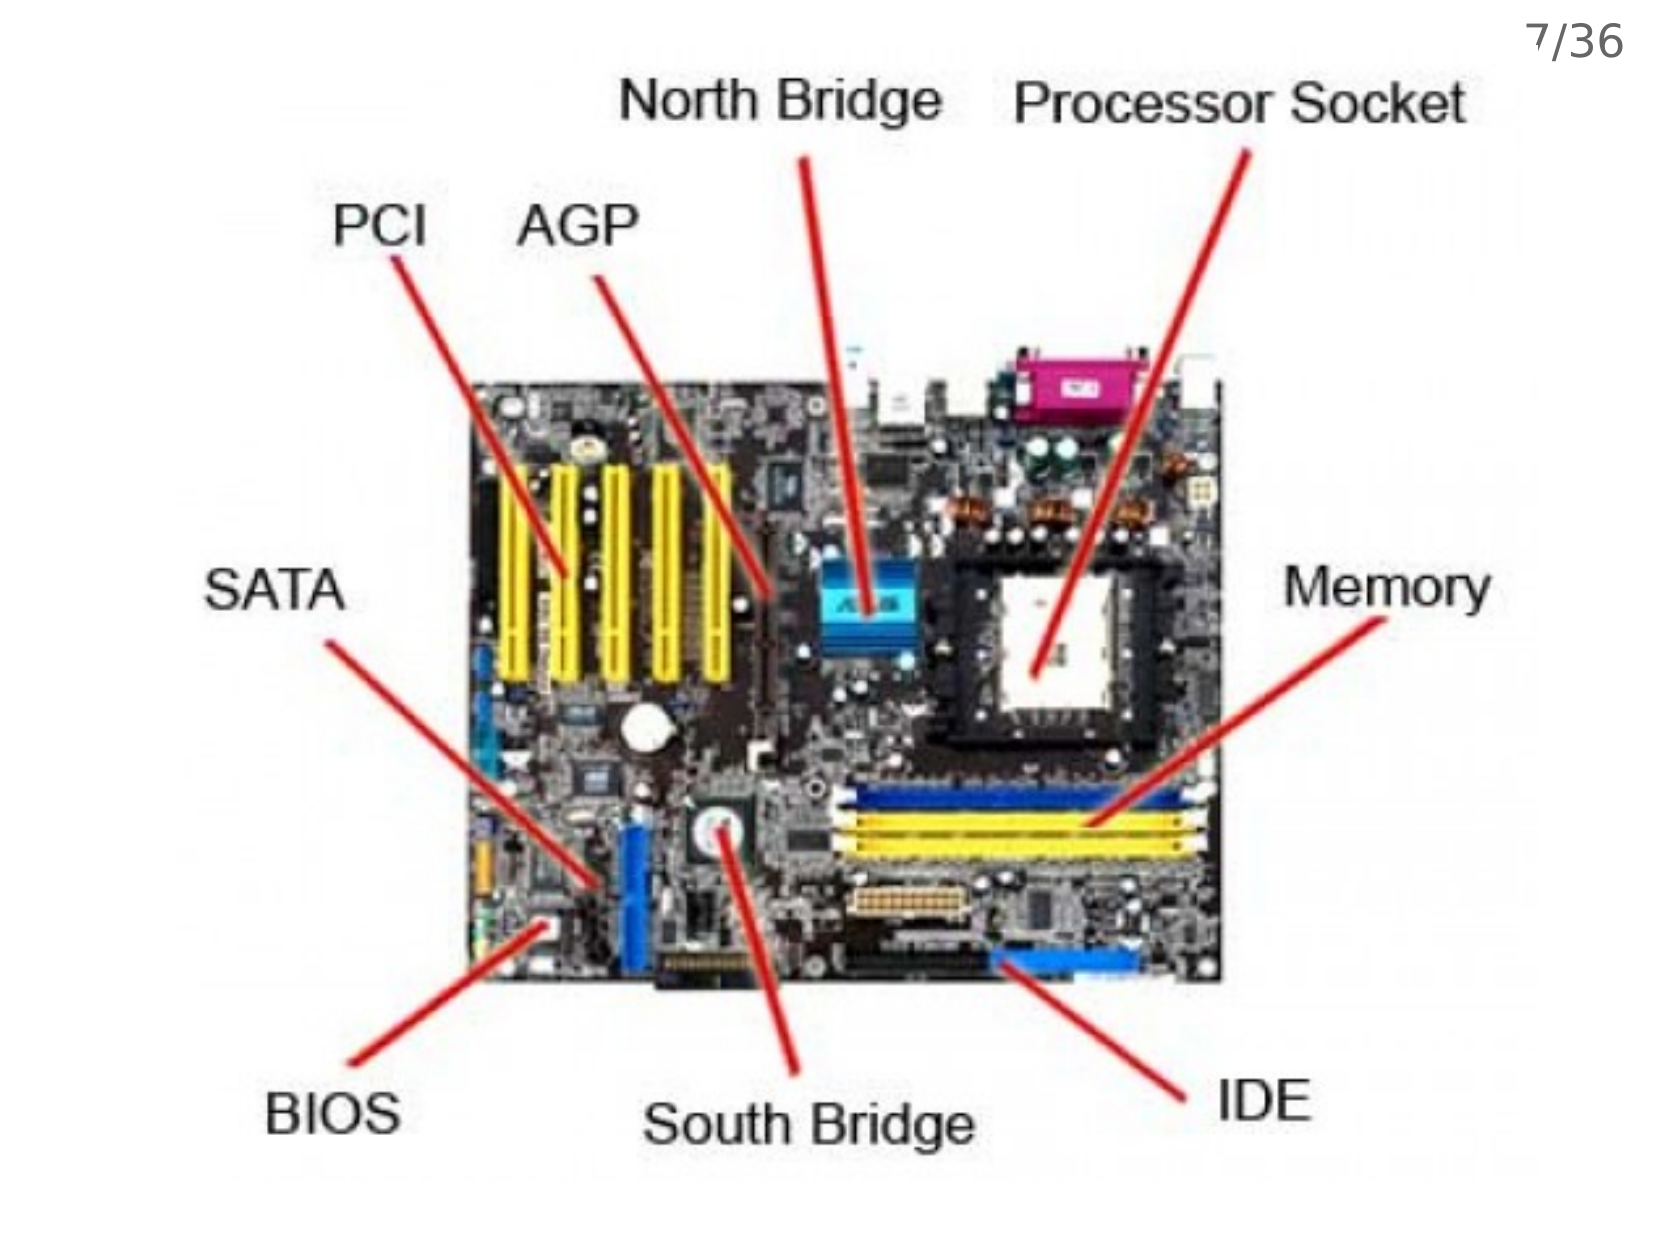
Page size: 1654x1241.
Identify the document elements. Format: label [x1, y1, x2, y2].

picture [177, 45, 1538, 1182]
